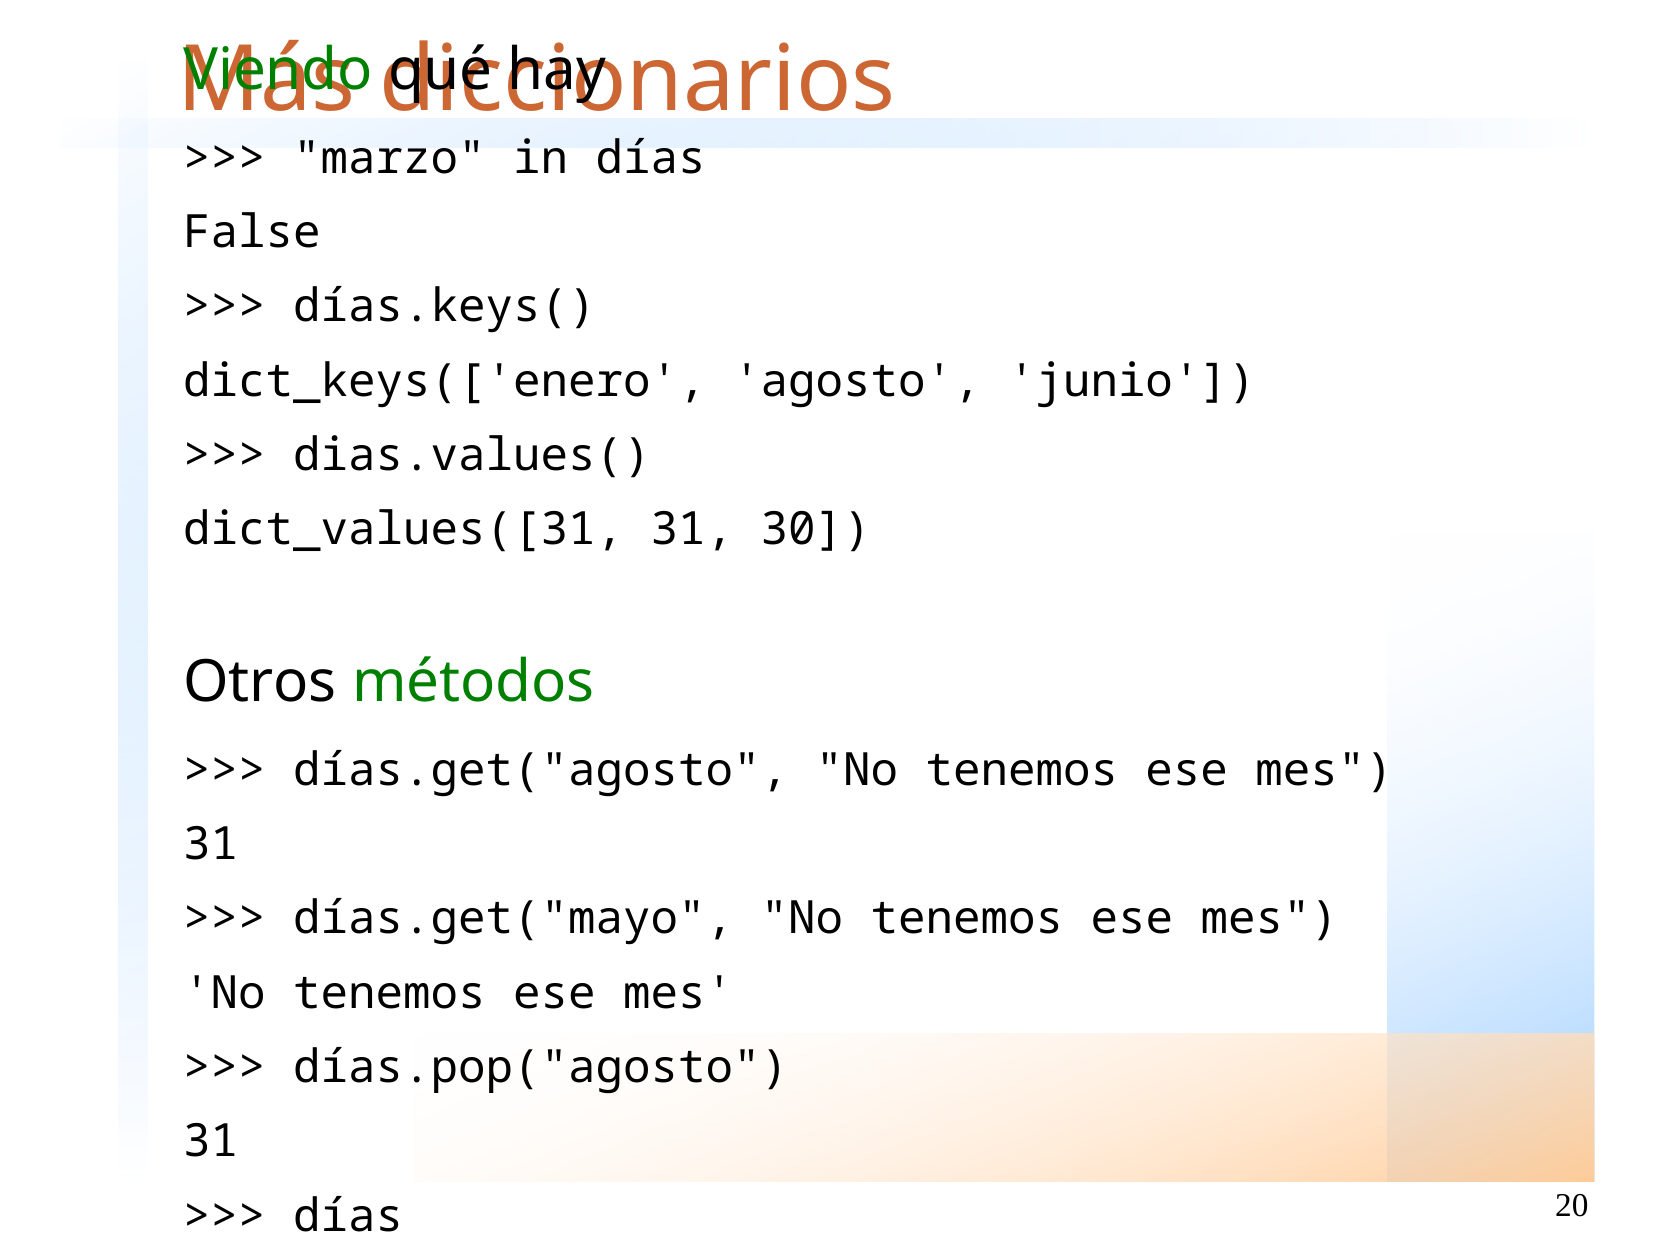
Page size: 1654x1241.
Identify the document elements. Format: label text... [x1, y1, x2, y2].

text_box Viendo qué hay >>> "marzo" in días False >>> días.keys() dict_keys(['enero', 'agosto', 'junio']) >>> dias.values() dict_values([31, 31, 30]) Otros métodos >>> días.get("agosto", "No tenemos ese mes") 31 >>> días.get("mayo", "No tenemos ese mes") 'No tenemos ese mes' >>> días.pop("agosto") 31 >>> días {'enero': 31, 'junio': 30} [147, 161, 1595, 1185]
title Más diccionarios [177, 0, 1595, 150]
